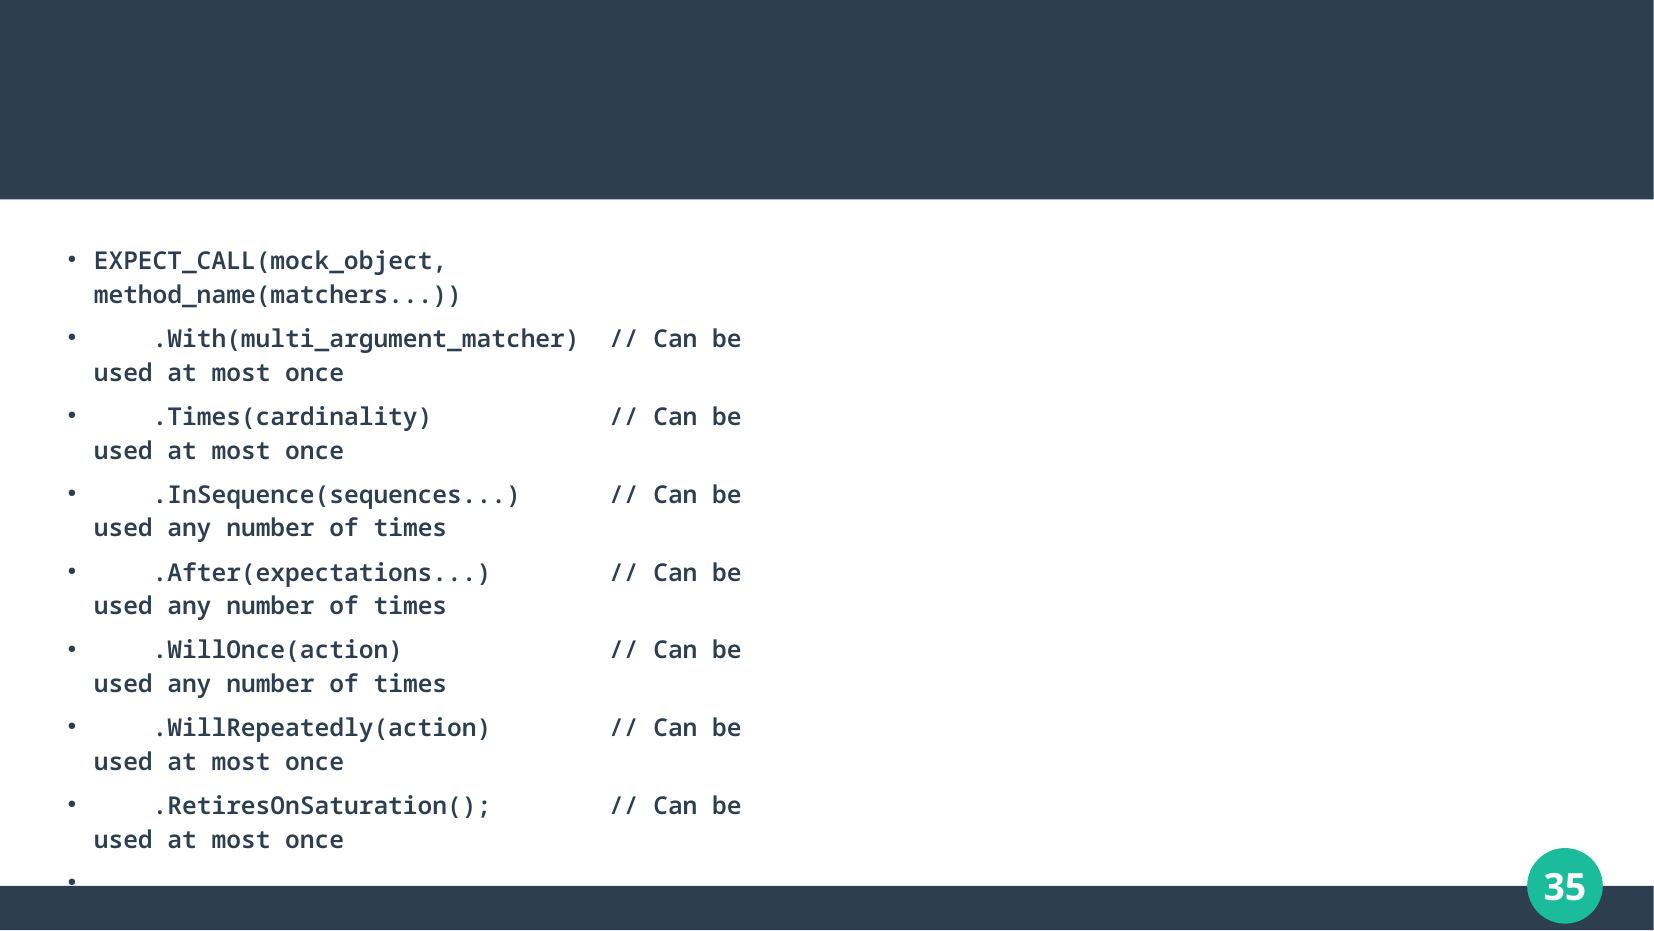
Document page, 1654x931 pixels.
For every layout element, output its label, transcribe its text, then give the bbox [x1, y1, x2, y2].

list EXPECT_CALL(mock_object, method_name(matchers...)) .With(multi_argument_matcher) // Can be used at most once .Times(cardinality) // Can be used at most once .InSequence(sequences...) // Can be used any number of times .After(expectations...) // Can be used any number of times .WillOnce(action) // Can be used any number of times .WillRepeatedly(action) // Can be used at most once .RetiresOnSaturation(); // Can be used at most once [59, 243, 809, 864]
